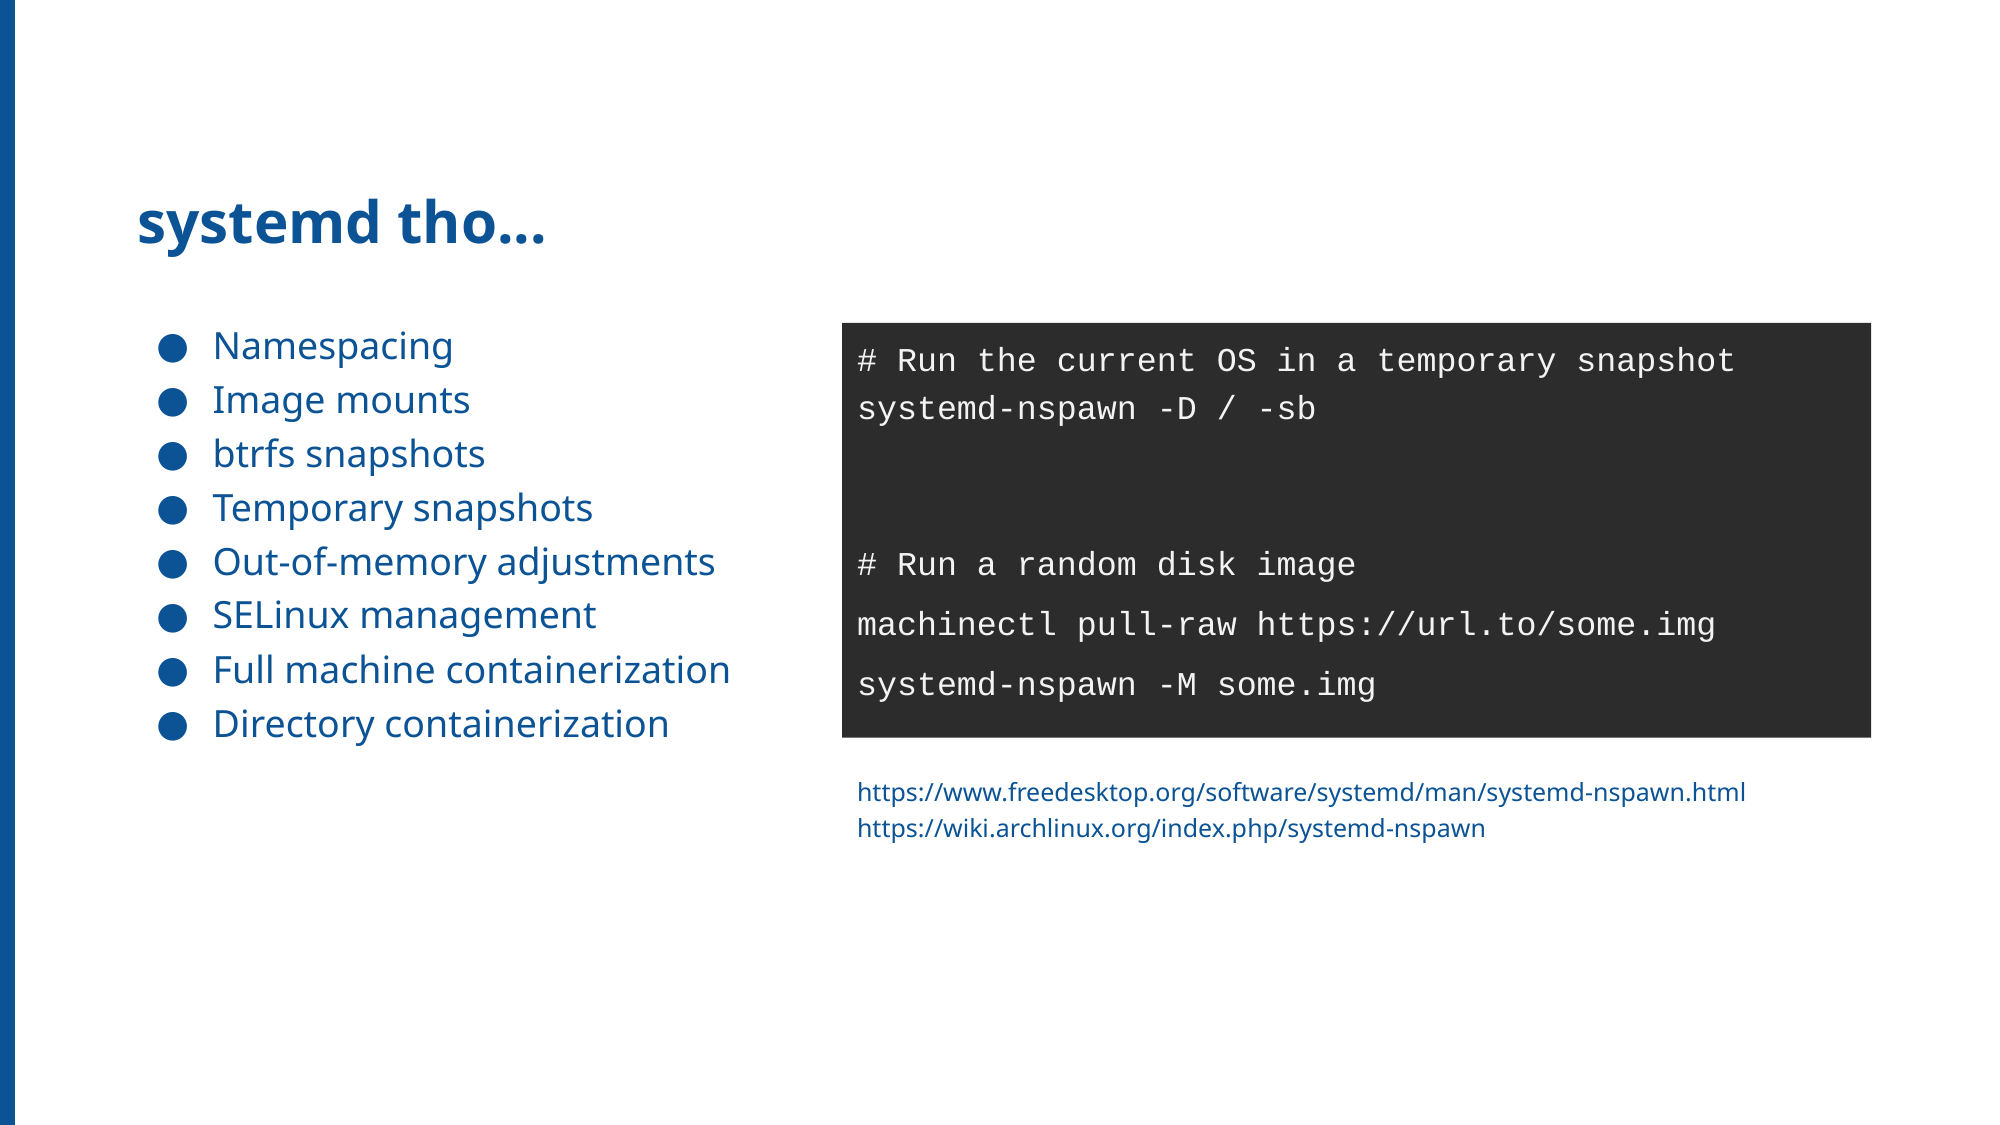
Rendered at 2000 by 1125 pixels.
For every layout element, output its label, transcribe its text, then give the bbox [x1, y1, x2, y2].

text_box Namespacing Image mounts btrfs snapshots Temporary snapshots Out-of-memory adjustments SELinux management Full machine containerization Directory containerization [122, 305, 779, 756]
text_box # Run the current OS in a temporary snapshot systemd-nspawn -D / -sb # Run a random disk image machinectl pull-raw https://url.to/some.img systemd-nspawn -M some.img [842, 322, 1872, 738]
text_box https://www.freedesktop.org/software/systemd/man/systemd-nspawn.html https://wiki.archlinux.org/index.php/systemd-nspawn [842, 755, 1872, 863]
text_box systemd tho... [122, 177, 910, 264]
